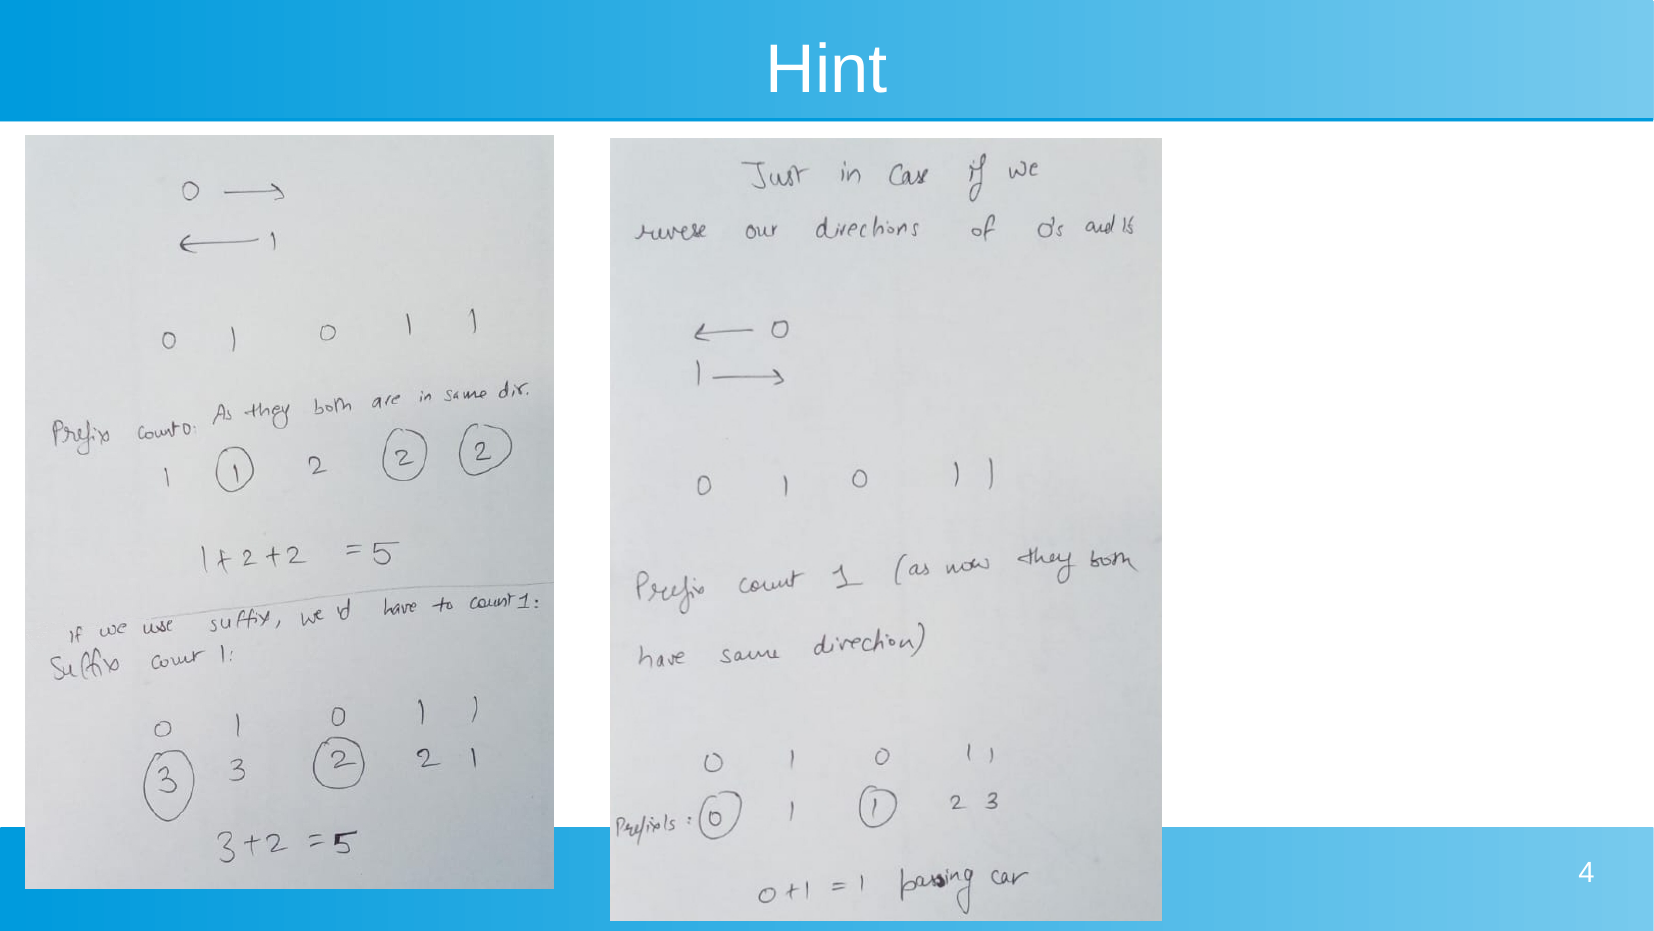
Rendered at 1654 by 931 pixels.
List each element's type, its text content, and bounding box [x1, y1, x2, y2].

title Hint [59, 29, 1595, 108]
picture [610, 138, 1162, 921]
picture [25, 135, 554, 889]
